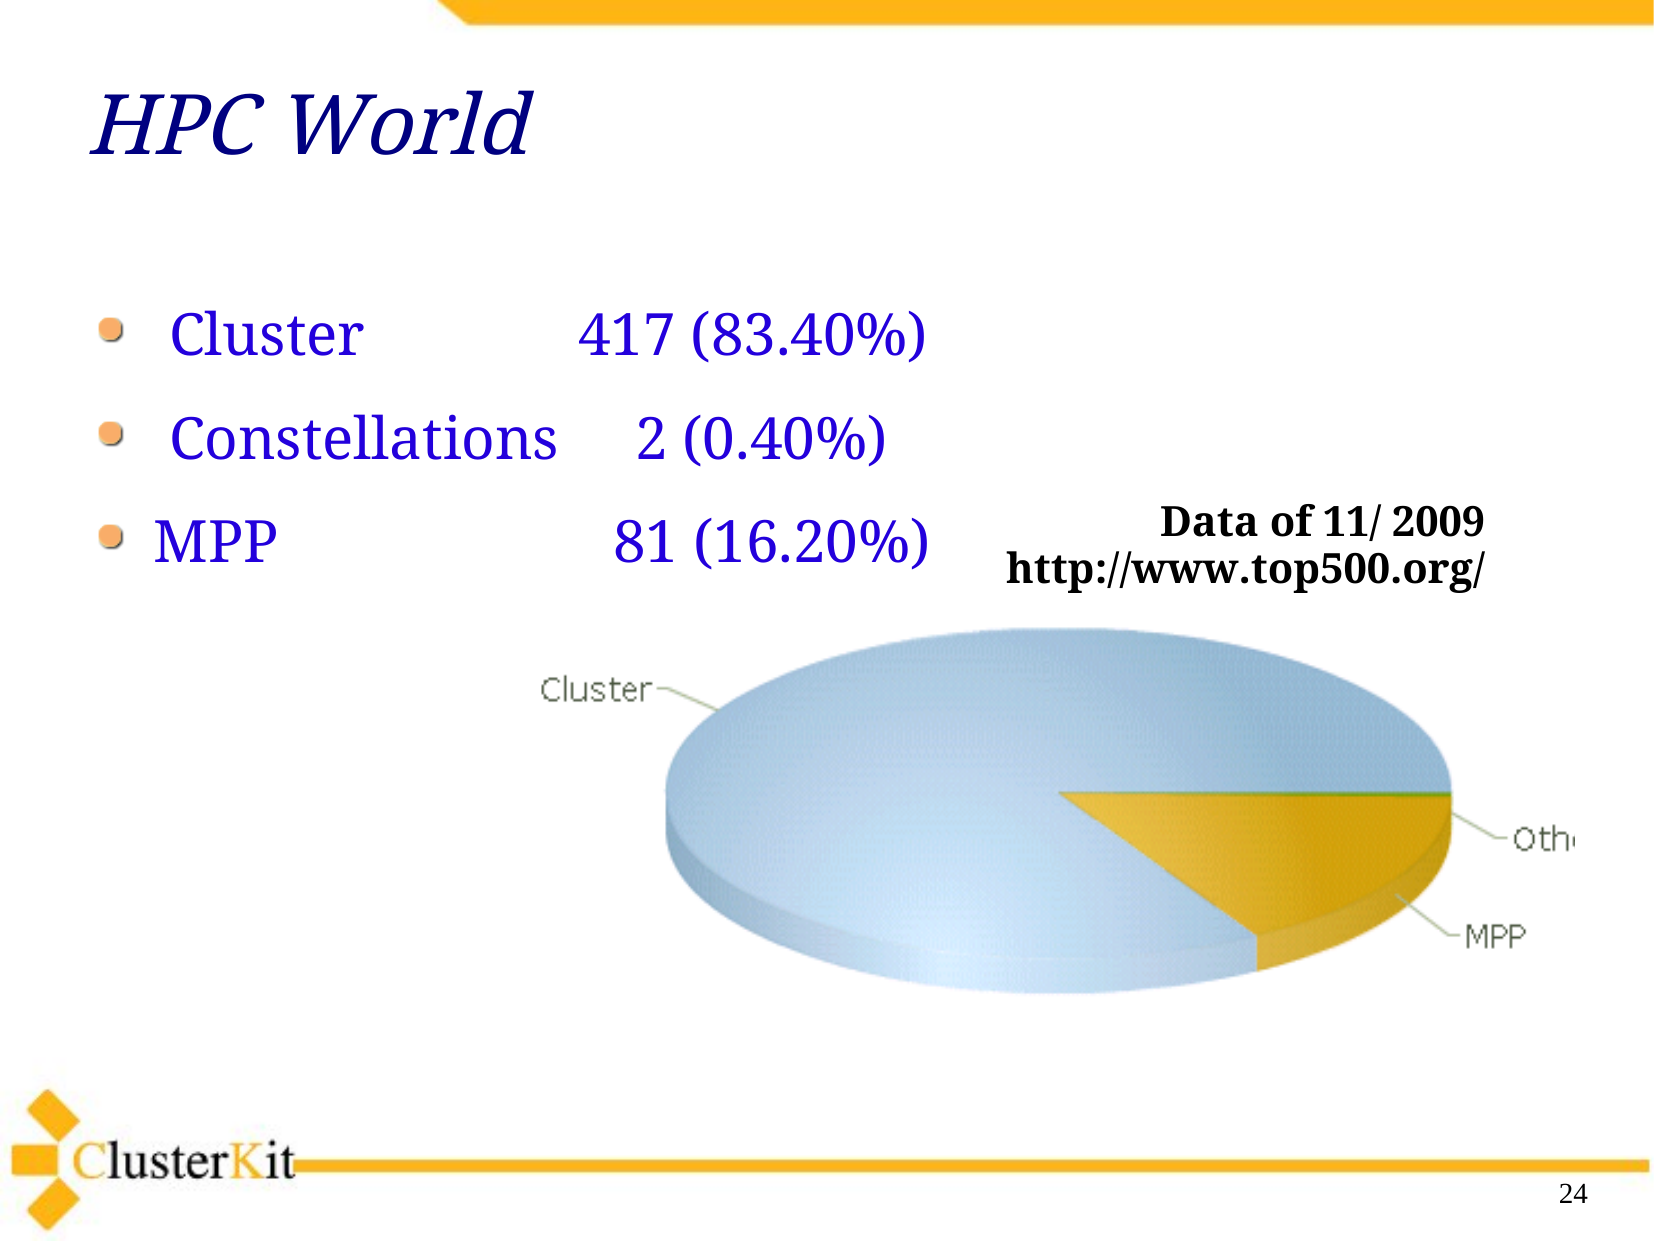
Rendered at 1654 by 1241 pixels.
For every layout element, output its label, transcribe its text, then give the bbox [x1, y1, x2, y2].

text_box Data of 11/ 2009 http://www.top500.org/ [525, 492, 1501, 601]
list Cluster 417 (83.40%) Constellations 2 (0.40%) MPP 81 (16.20%) [82, 289, 1571, 1108]
title HPC World [71, 20, 1560, 228]
picture [0, 0, 1654, 1241]
